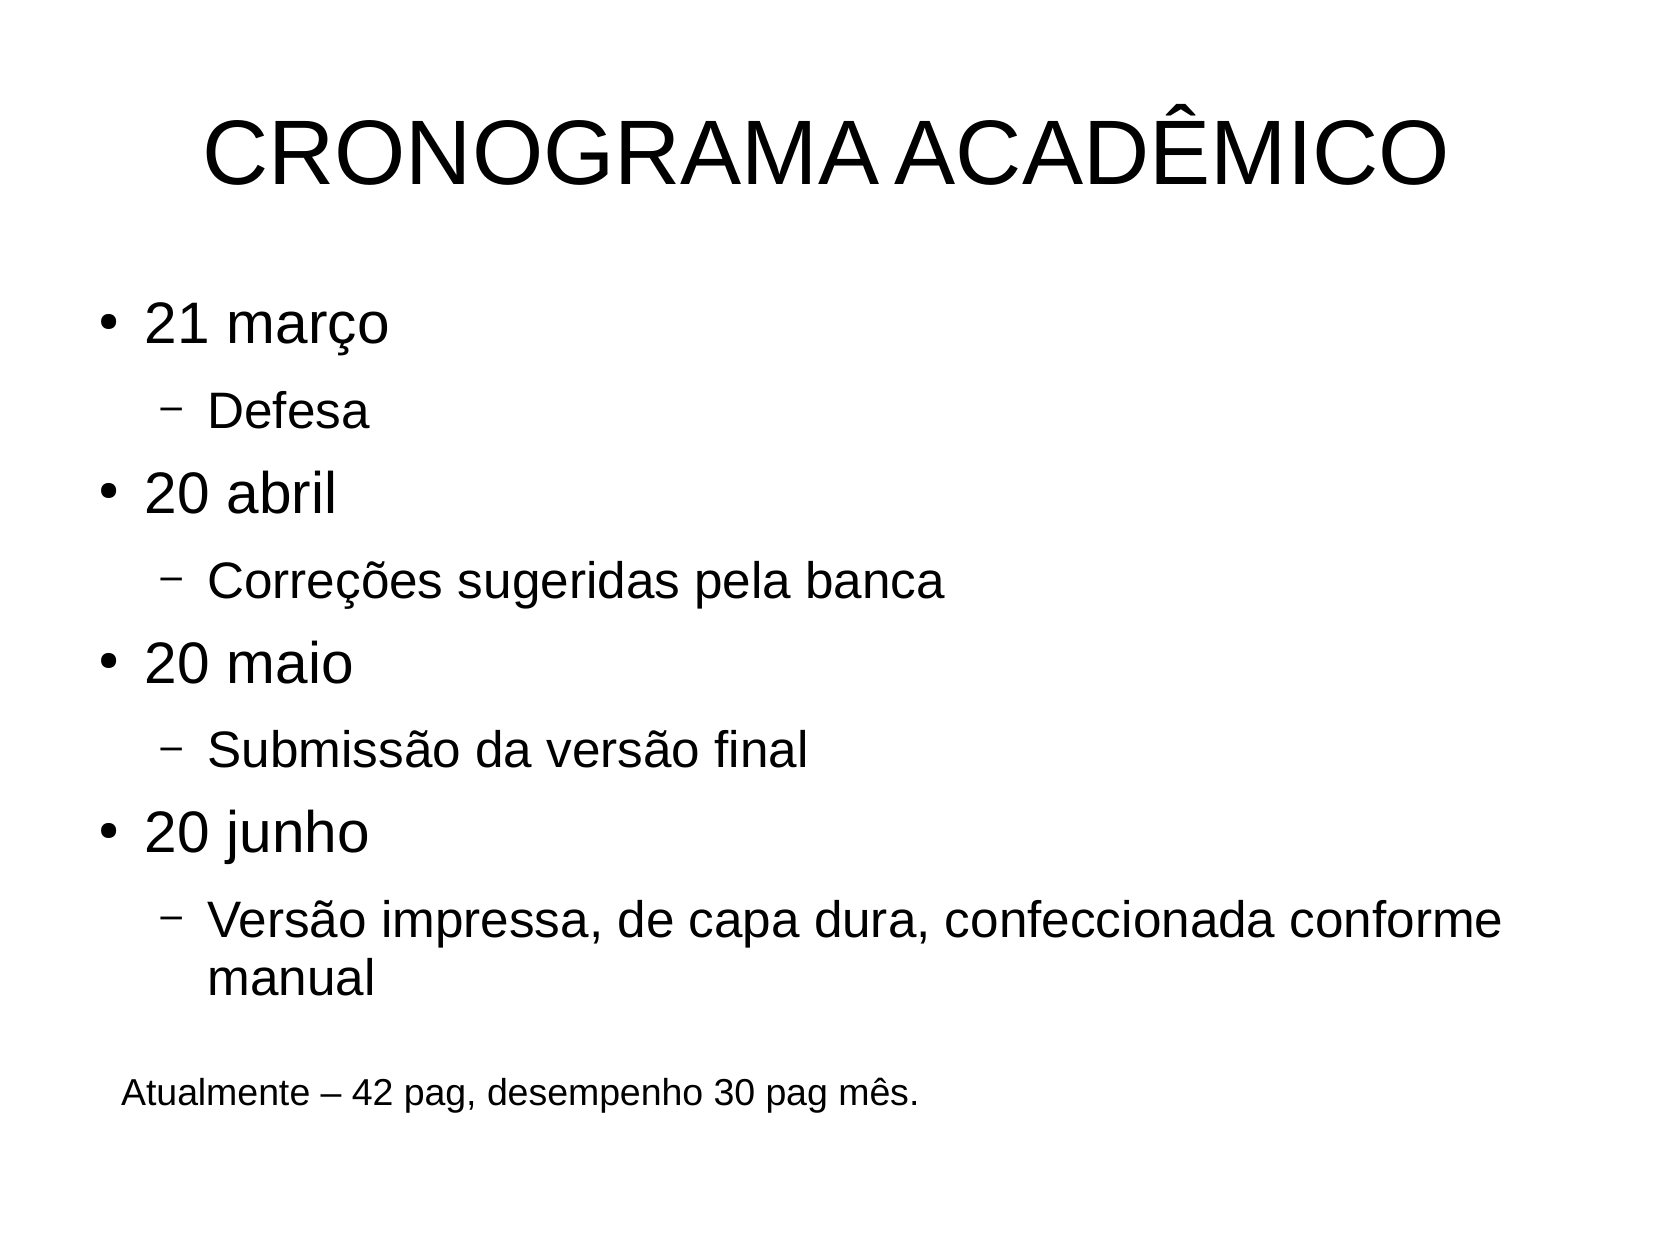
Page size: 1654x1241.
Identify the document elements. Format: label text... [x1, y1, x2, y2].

list 21 março Defesa 20 abril Correções sugeridas pela banca 20 maio Submissão da versão final 20 junho Versão impressa, de capa dura, confeccionada conforme manual [82, 290, 1571, 1010]
text_box Atualmente – 42 pag, desempenho 30 pag mês. [106, 1063, 1571, 1121]
title CRONOGRAMA ACADÊMICO [82, 49, 1571, 257]
